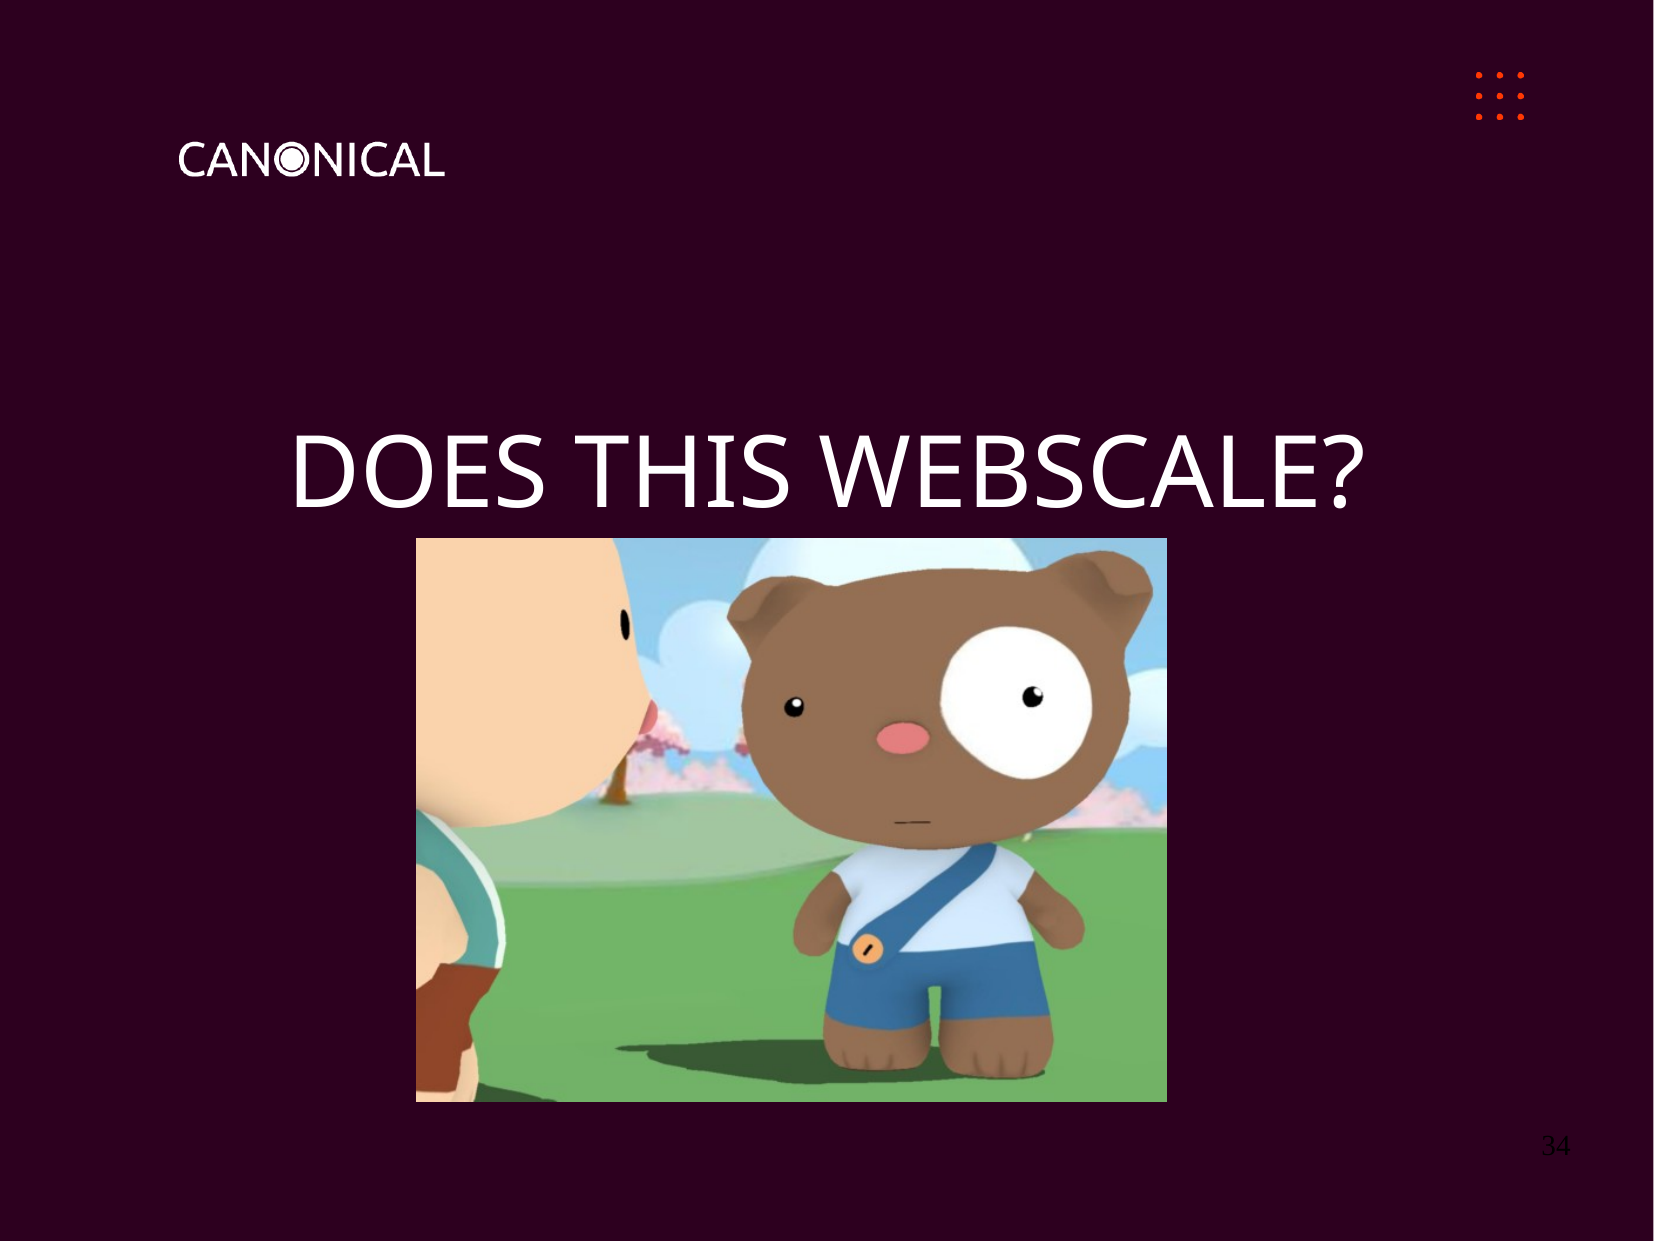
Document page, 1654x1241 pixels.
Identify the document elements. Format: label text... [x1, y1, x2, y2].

picture [0, 0, 1654, 1241]
list DOES THIS WEBSCALE? [115, 400, 1540, 1096]
